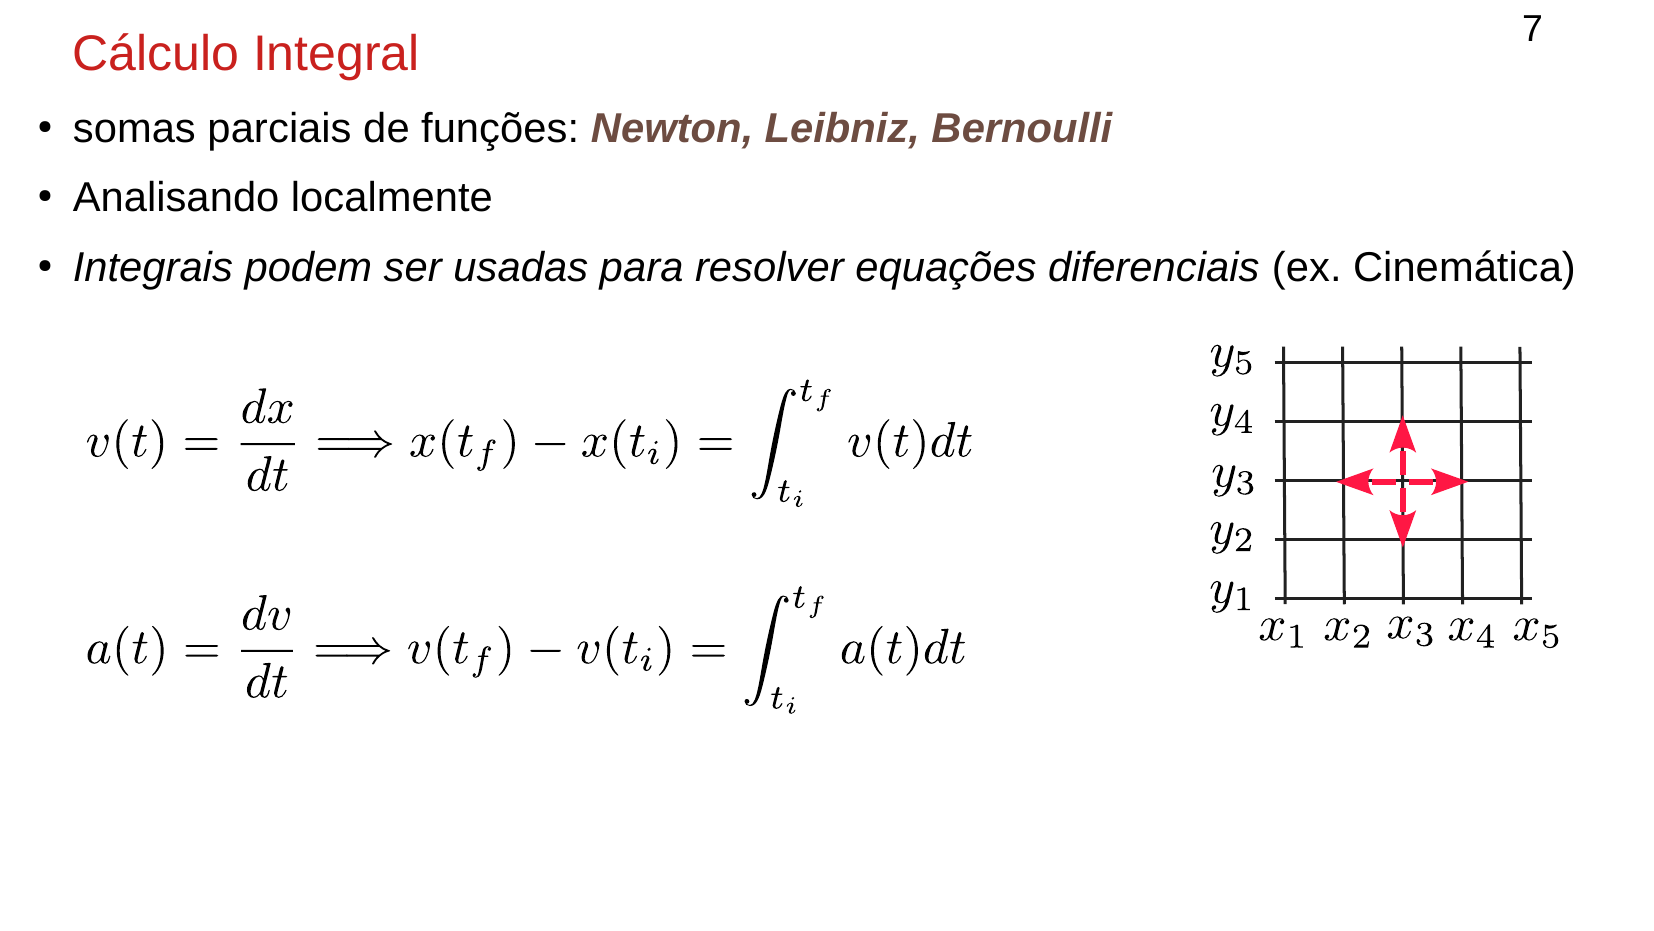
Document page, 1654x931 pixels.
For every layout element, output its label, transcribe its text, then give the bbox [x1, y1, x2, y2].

picture [1386, 616, 1433, 647]
picture [1209, 462, 1256, 499]
picture [1256, 616, 1305, 650]
picture [1445, 616, 1496, 650]
picture [83, 377, 974, 509]
picture [1510, 616, 1561, 651]
picture [1321, 616, 1372, 650]
picture [1209, 521, 1252, 554]
picture [1209, 344, 1252, 377]
picture [83, 584, 968, 716]
text_box Cálculo Integral somas parciais de funções: Newton, Leibniz, Bernoulli Analisando localmente Integrais podem ser usadas para resolver equações diferenciais (ex. Cinemática) [22, 0, 1618, 298]
picture [1209, 403, 1252, 436]
text_box <number> [1507, 0, 1654, 71]
picture [1209, 580, 1250, 613]
